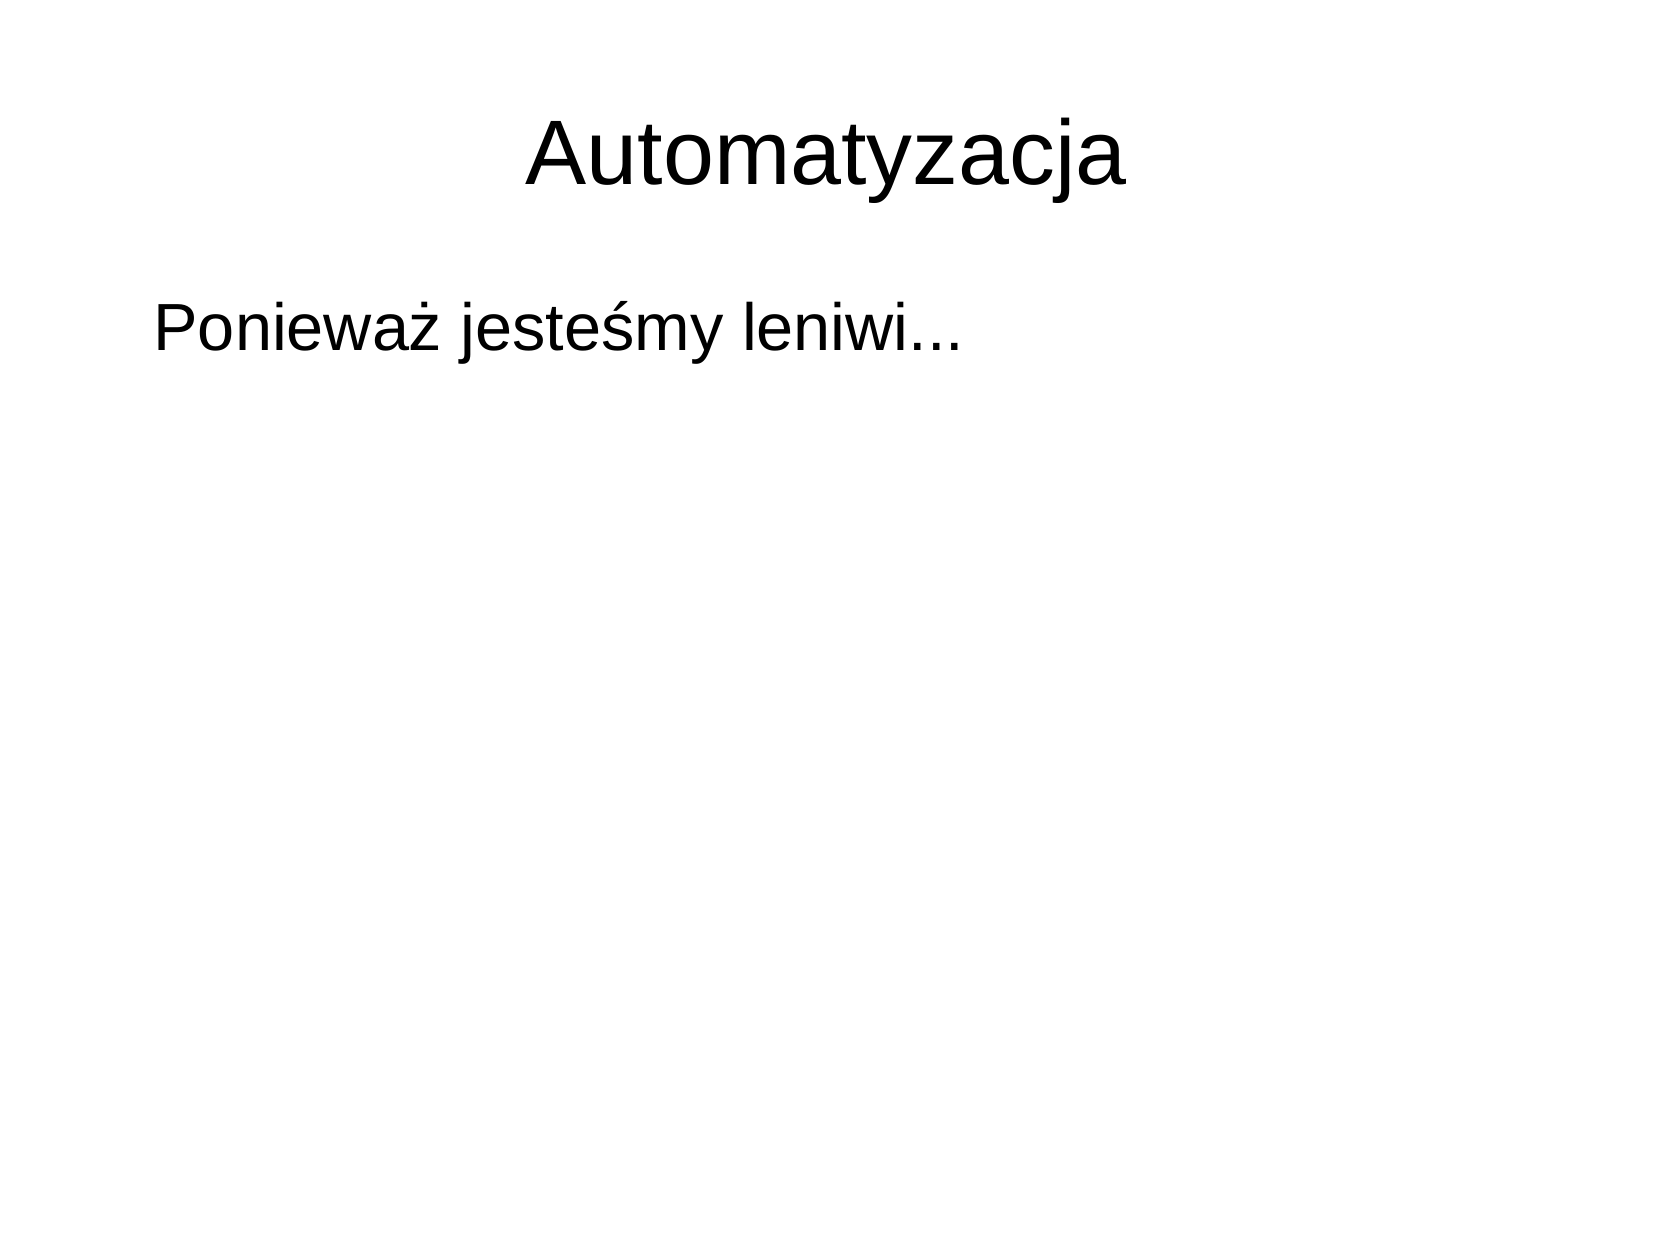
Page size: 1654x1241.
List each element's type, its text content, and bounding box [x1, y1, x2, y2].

list Ponieważ jesteśmy leniwi... [82, 290, 1538, 1010]
title Automatyzacja [82, 49, 1571, 257]
